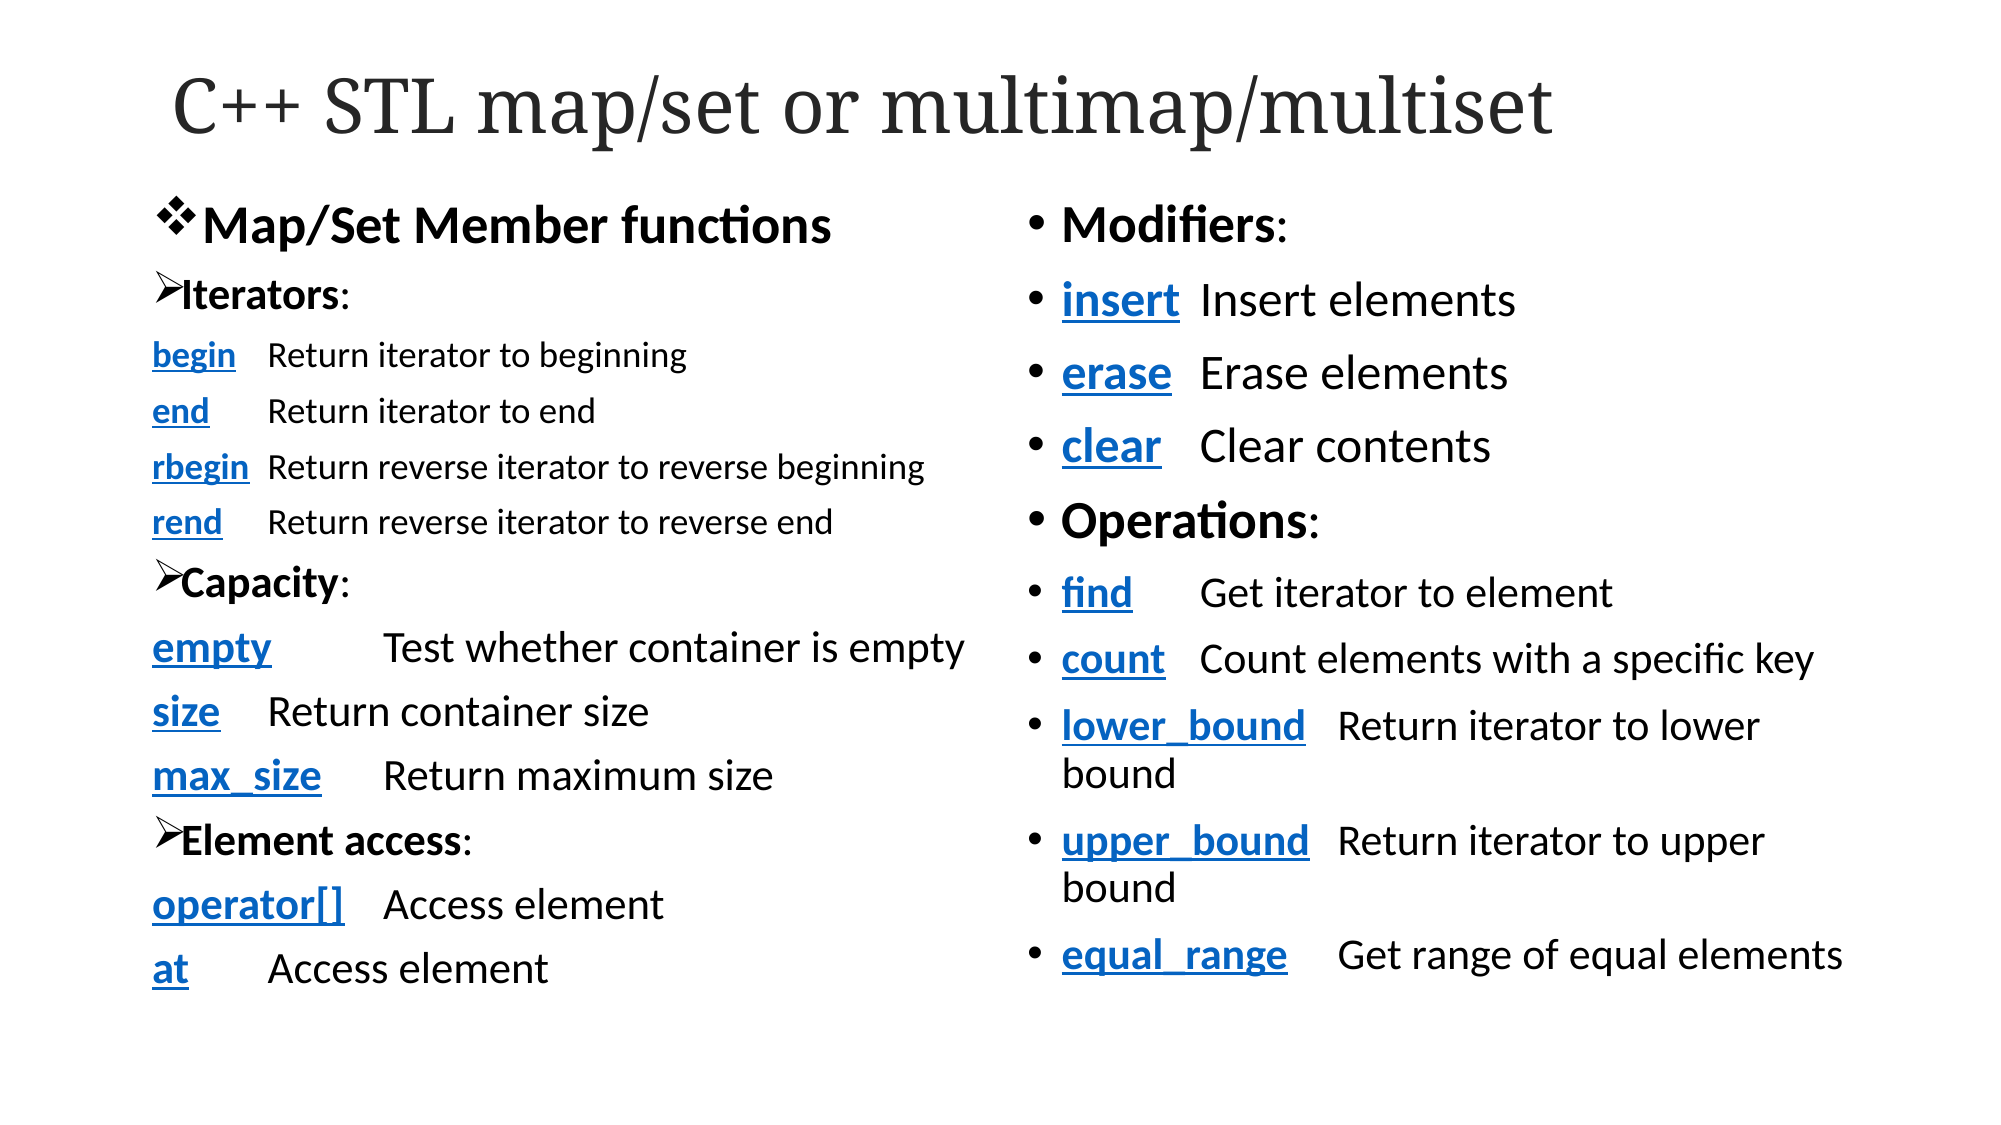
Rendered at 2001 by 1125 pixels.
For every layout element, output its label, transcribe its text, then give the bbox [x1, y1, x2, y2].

text_box C++ STL map/set or multimap/multiset [137, 59, 1863, 158]
text_box Modifiers: insert Insert elements erase Erase elements clear Clear contents Operations: find Get iterator to element count Count elements with a specific key lower_bound Return iterator to lower bound upper_bound Return iterator to upper bound equal_range Get range of equal elements [1012, 188, 1863, 1014]
text_box Map/Set Member functions Iterators: begin Return iterator to beginning end Return iterator to end rbegin Return reverse iterator to reverse beginning rend Return reverse iterator to reverse end Capacity: empty Test whether container is empty size Return container size max_size Return maximum size Element access: operator[] Access element at Access element [137, 188, 988, 1014]
